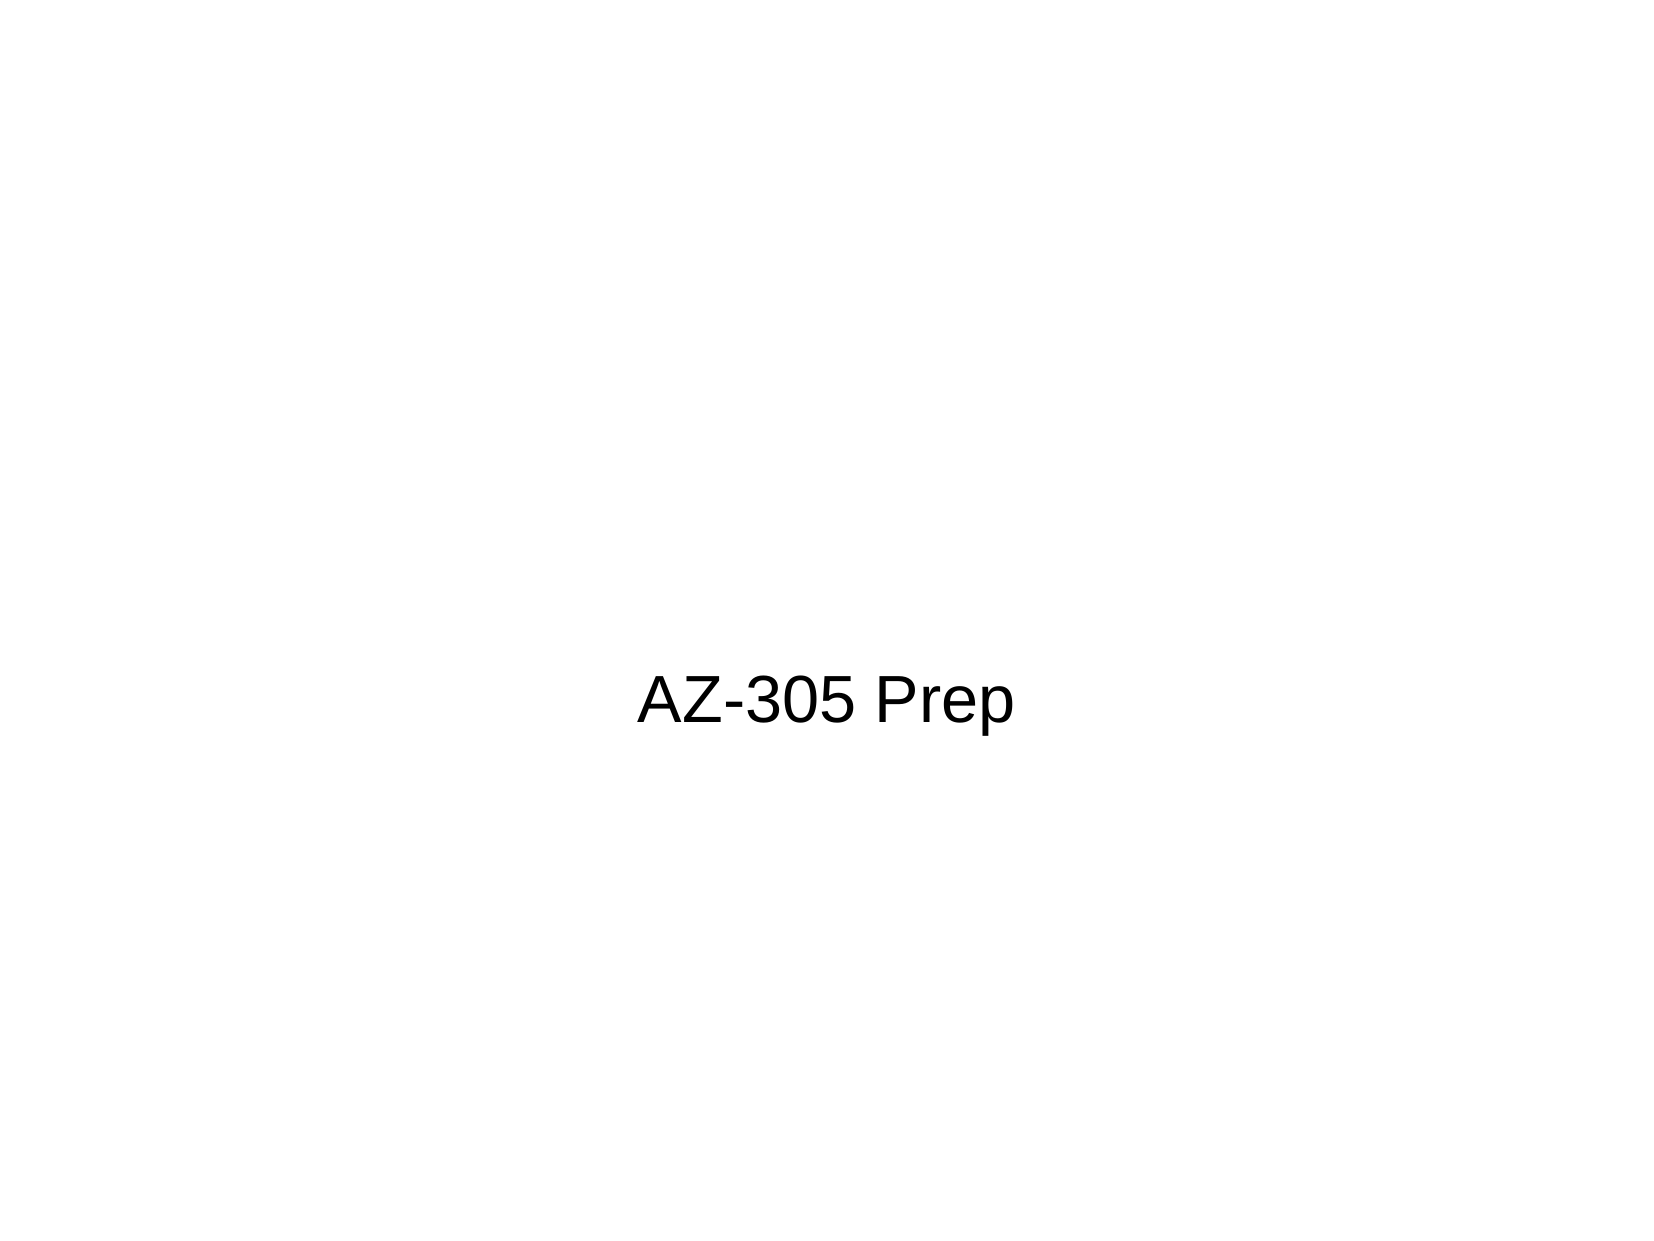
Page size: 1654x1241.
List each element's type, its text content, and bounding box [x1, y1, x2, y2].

subtitle AZ-305 Prep [82, 290, 1571, 1109]
